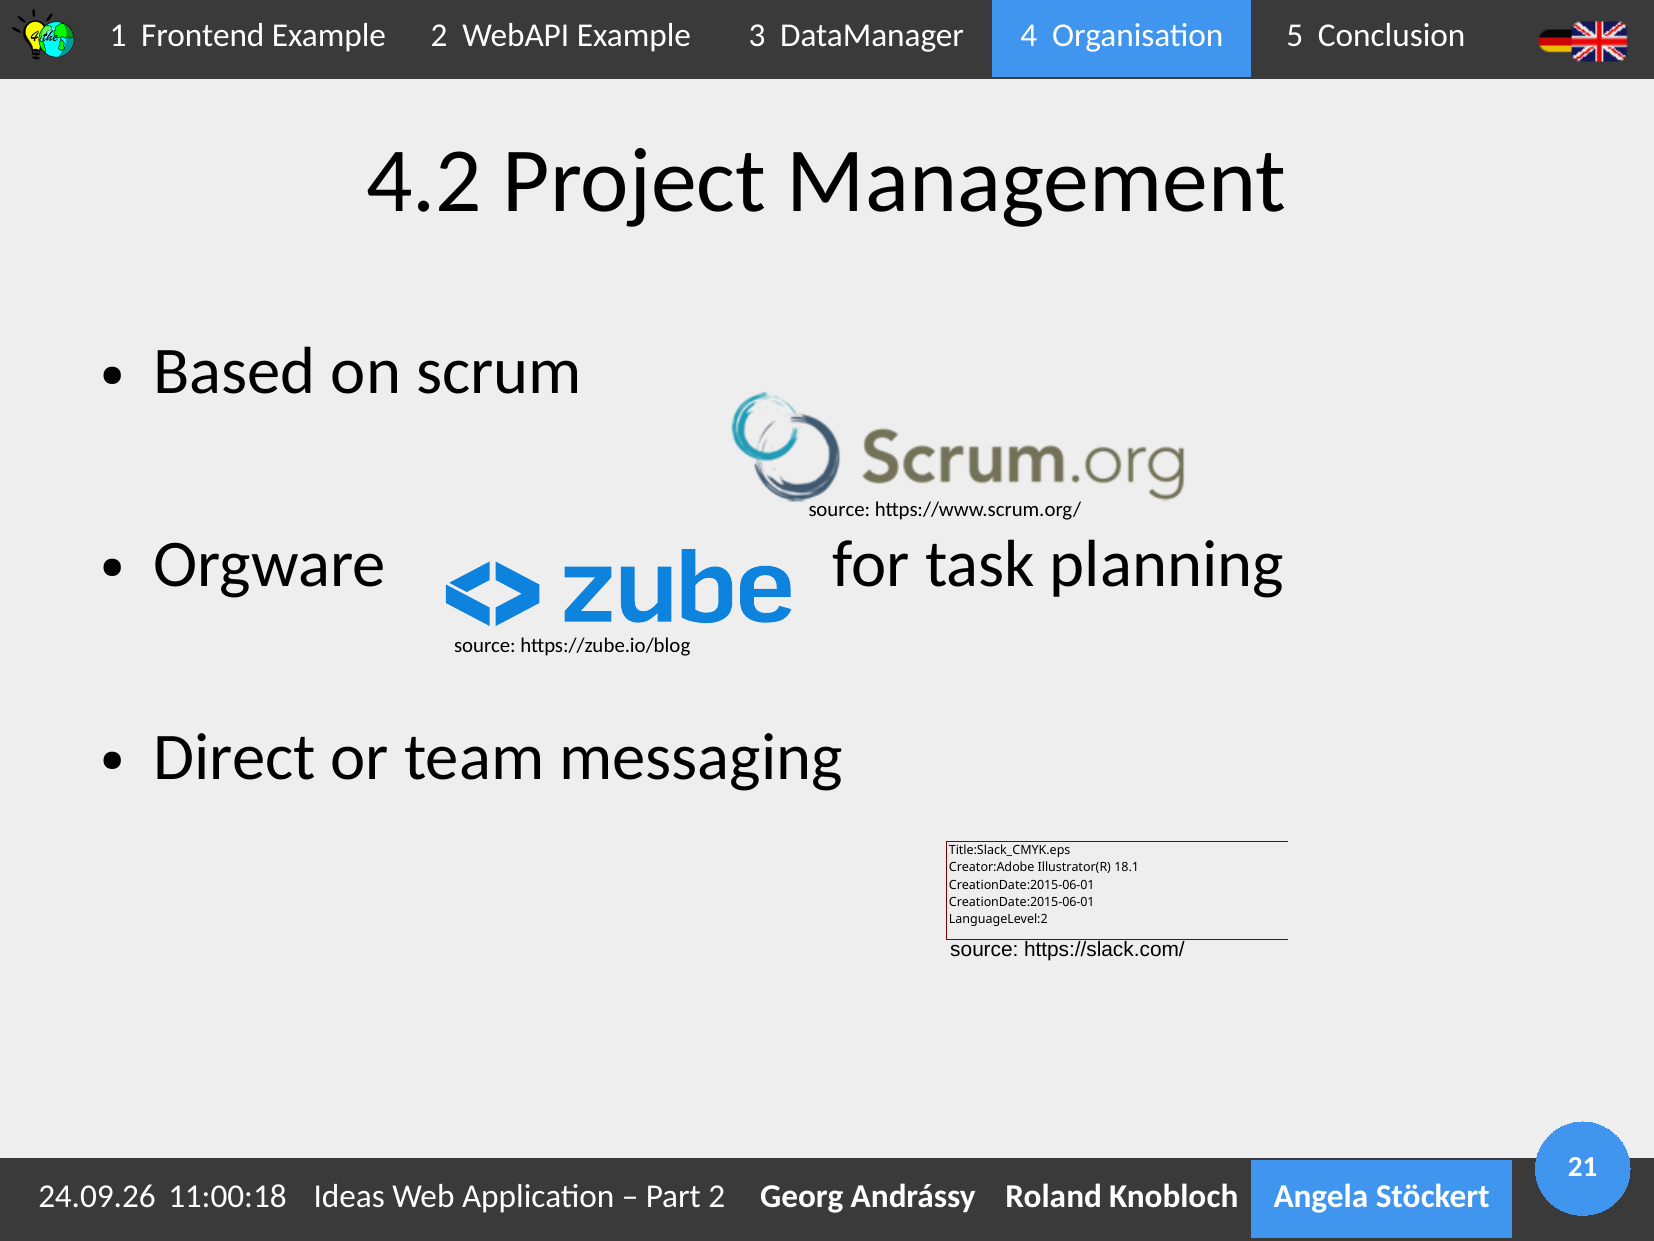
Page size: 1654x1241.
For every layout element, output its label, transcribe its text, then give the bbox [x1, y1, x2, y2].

text_box Ideas Web Application – Part 2 [307, 1160, 733, 1238]
text_box 2 WebAPI Example [401, 0, 720, 77]
text_box 4 Organisation [992, 0, 1251, 77]
text_box Angela Stöckert [1251, 1160, 1512, 1238]
text_box Georg Andrássy [744, 1160, 992, 1238]
list Based on scrum Orgware for task planning Direct or team messaging [82, 343, 1571, 1099]
text_box 3 DataManager [720, 0, 992, 77]
picture [2, 0, 83, 79]
text_box 5 Conclusion [1251, 0, 1501, 77]
title 4.2 Project Management [82, 106, 1571, 272]
picture [1536, 18, 1629, 64]
text_box 1 Frontend Example [94, 0, 401, 77]
text_box Roland Knobloch [992, 1160, 1251, 1238]
